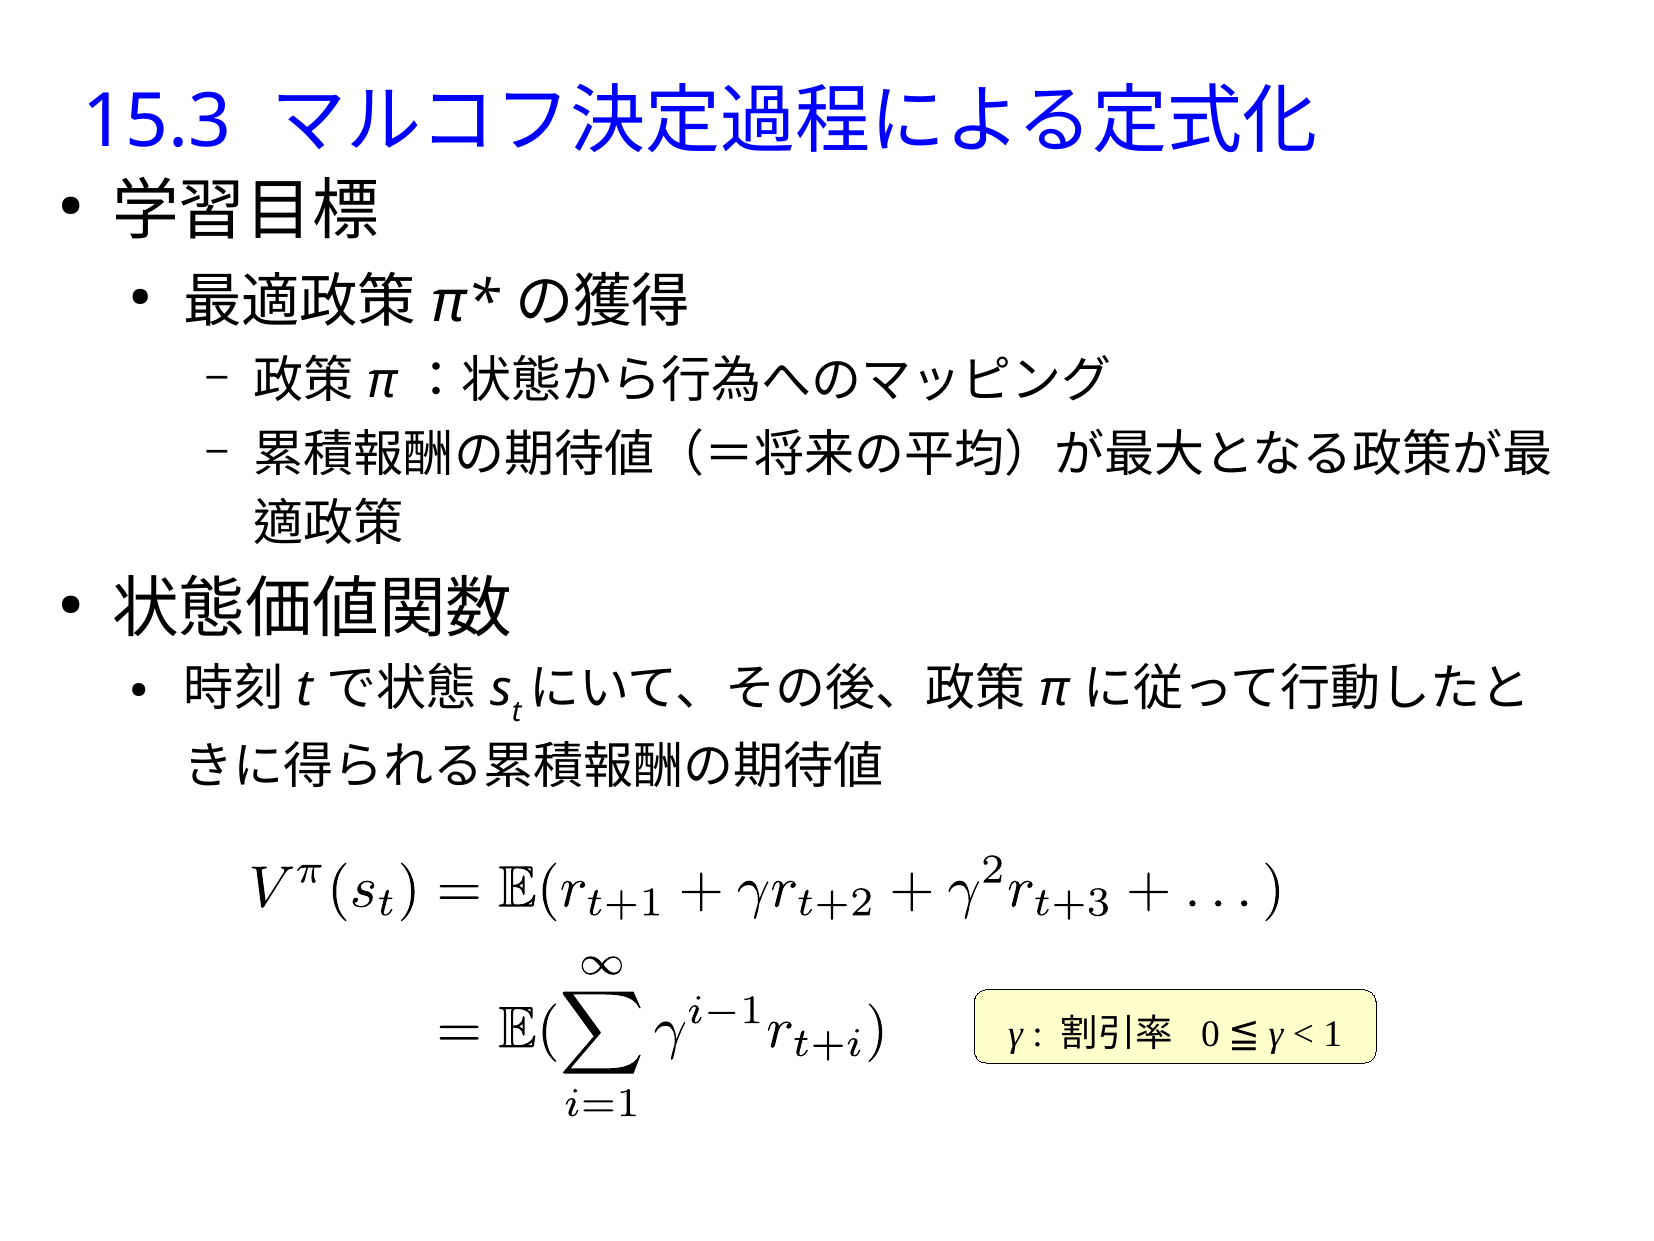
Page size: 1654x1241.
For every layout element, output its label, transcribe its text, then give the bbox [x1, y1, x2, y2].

text_box γ : 割引率 0 ≦ γ < 1 [974, 989, 1377, 1064]
list 学習目標 最適政策π*の獲得 政策π：状態から行為へのマッピング 累積報酬の期待値（＝将来の平均）が最大となる政策が最適政策 状態価値関数 時刻tで状態stにいて、その後、政策πに従って行動したときに得られる累積報酬の期待値 [41, 162, 1565, 927]
title 15.3 マルコフ決定過程による定式化 [82, 47, 1571, 188]
text_box [248, 855, 1285, 1117]
